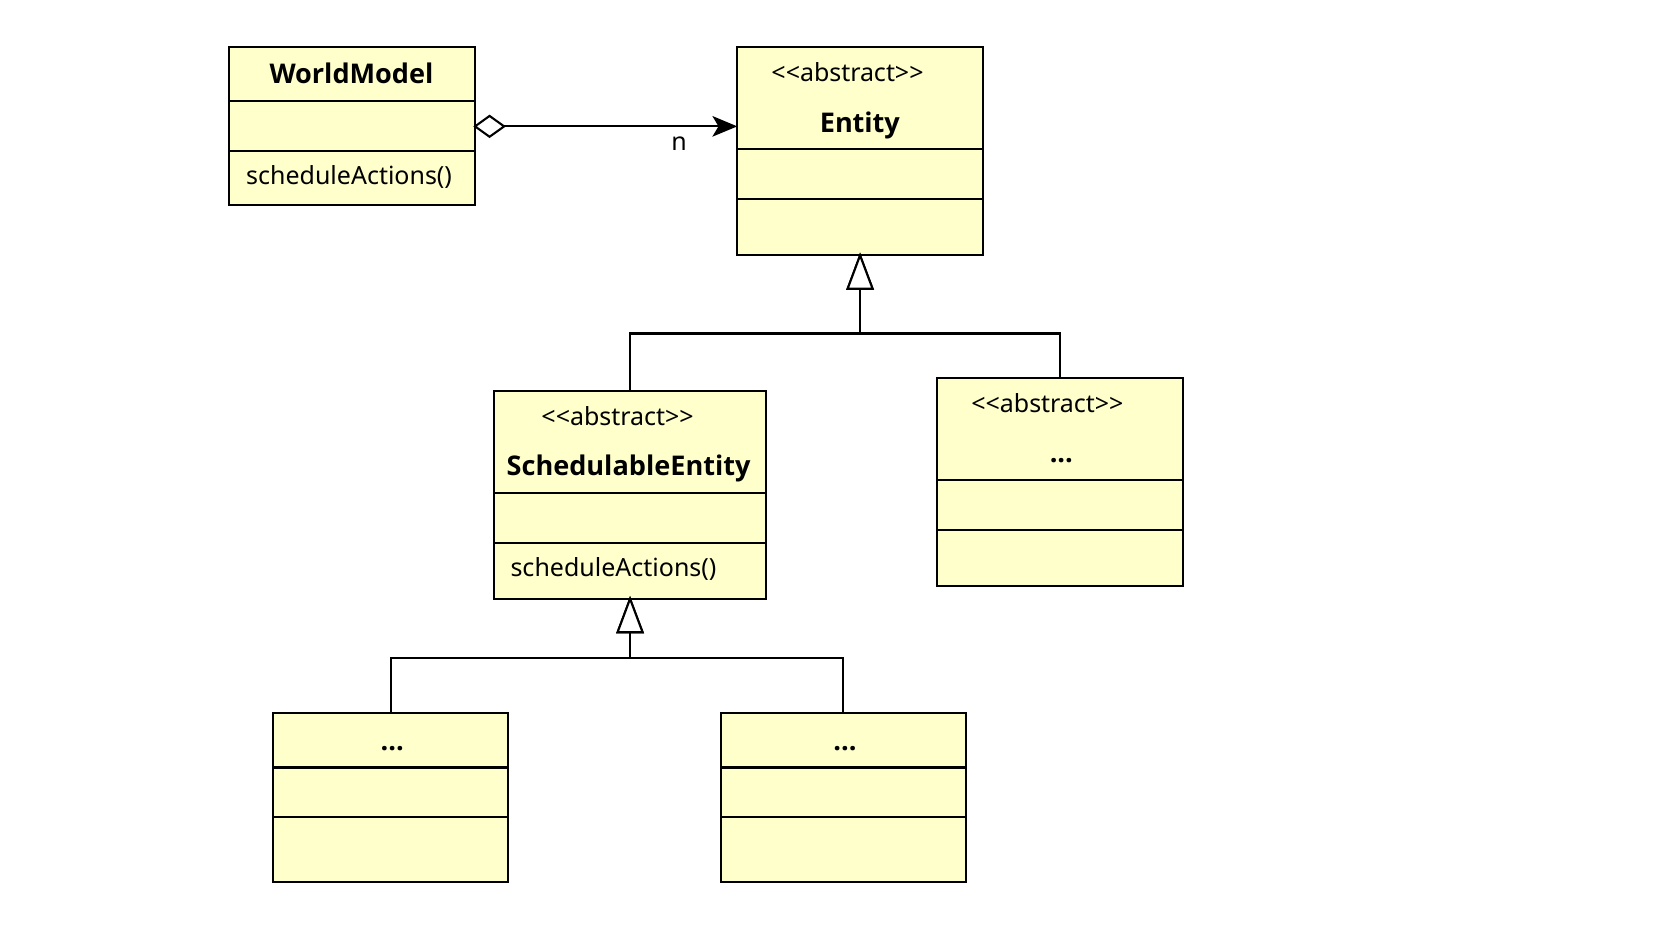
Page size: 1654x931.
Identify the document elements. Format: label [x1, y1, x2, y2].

picture [195, 15, 1216, 917]
